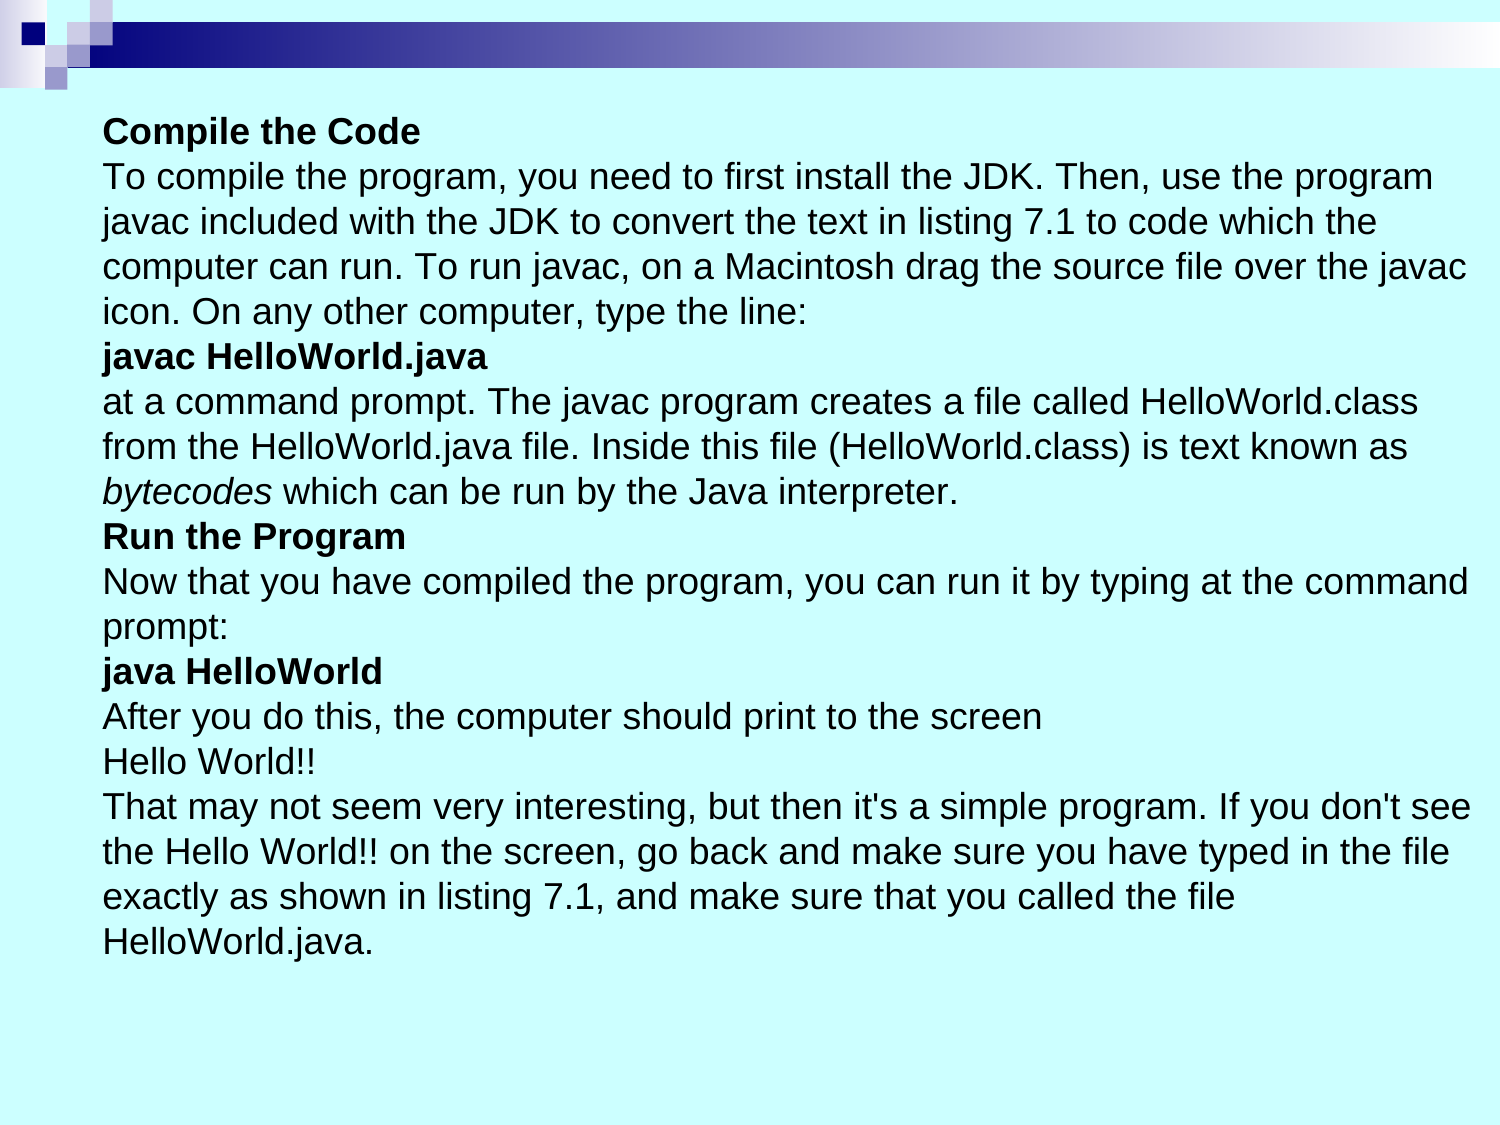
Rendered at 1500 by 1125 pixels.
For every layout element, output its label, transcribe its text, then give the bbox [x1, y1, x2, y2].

text_box Compile the Code To compile the program, you need to first install the JDK. Then, use the program javac included with the JDK to convert the text in listing 7.1 to code which the computer can run. To run javac, on a Macintosh drag the source file over the javac icon. On any other computer, type the line: javac HelloWorld.java at a command prompt. The javac program creates a file called HelloWorld.class from the HelloWorld.java file. Inside this file (HelloWorld.class) is text known as bytecodes which can be run by the Java interpreter. Run the Program Now that you have compiled the program, you can run it by typing at the command prompt: java HelloWorld After you do this, the computer should print to the screen Hello World!! That may not seem very interesting, but then it's a simple program. If you don't see the Hello World!! on the screen, go back and make sure you have typed in the file exactly as shown in listing 7.1, and make sure that you called the file HelloWorld.java. [87, 99, 1500, 1016]
